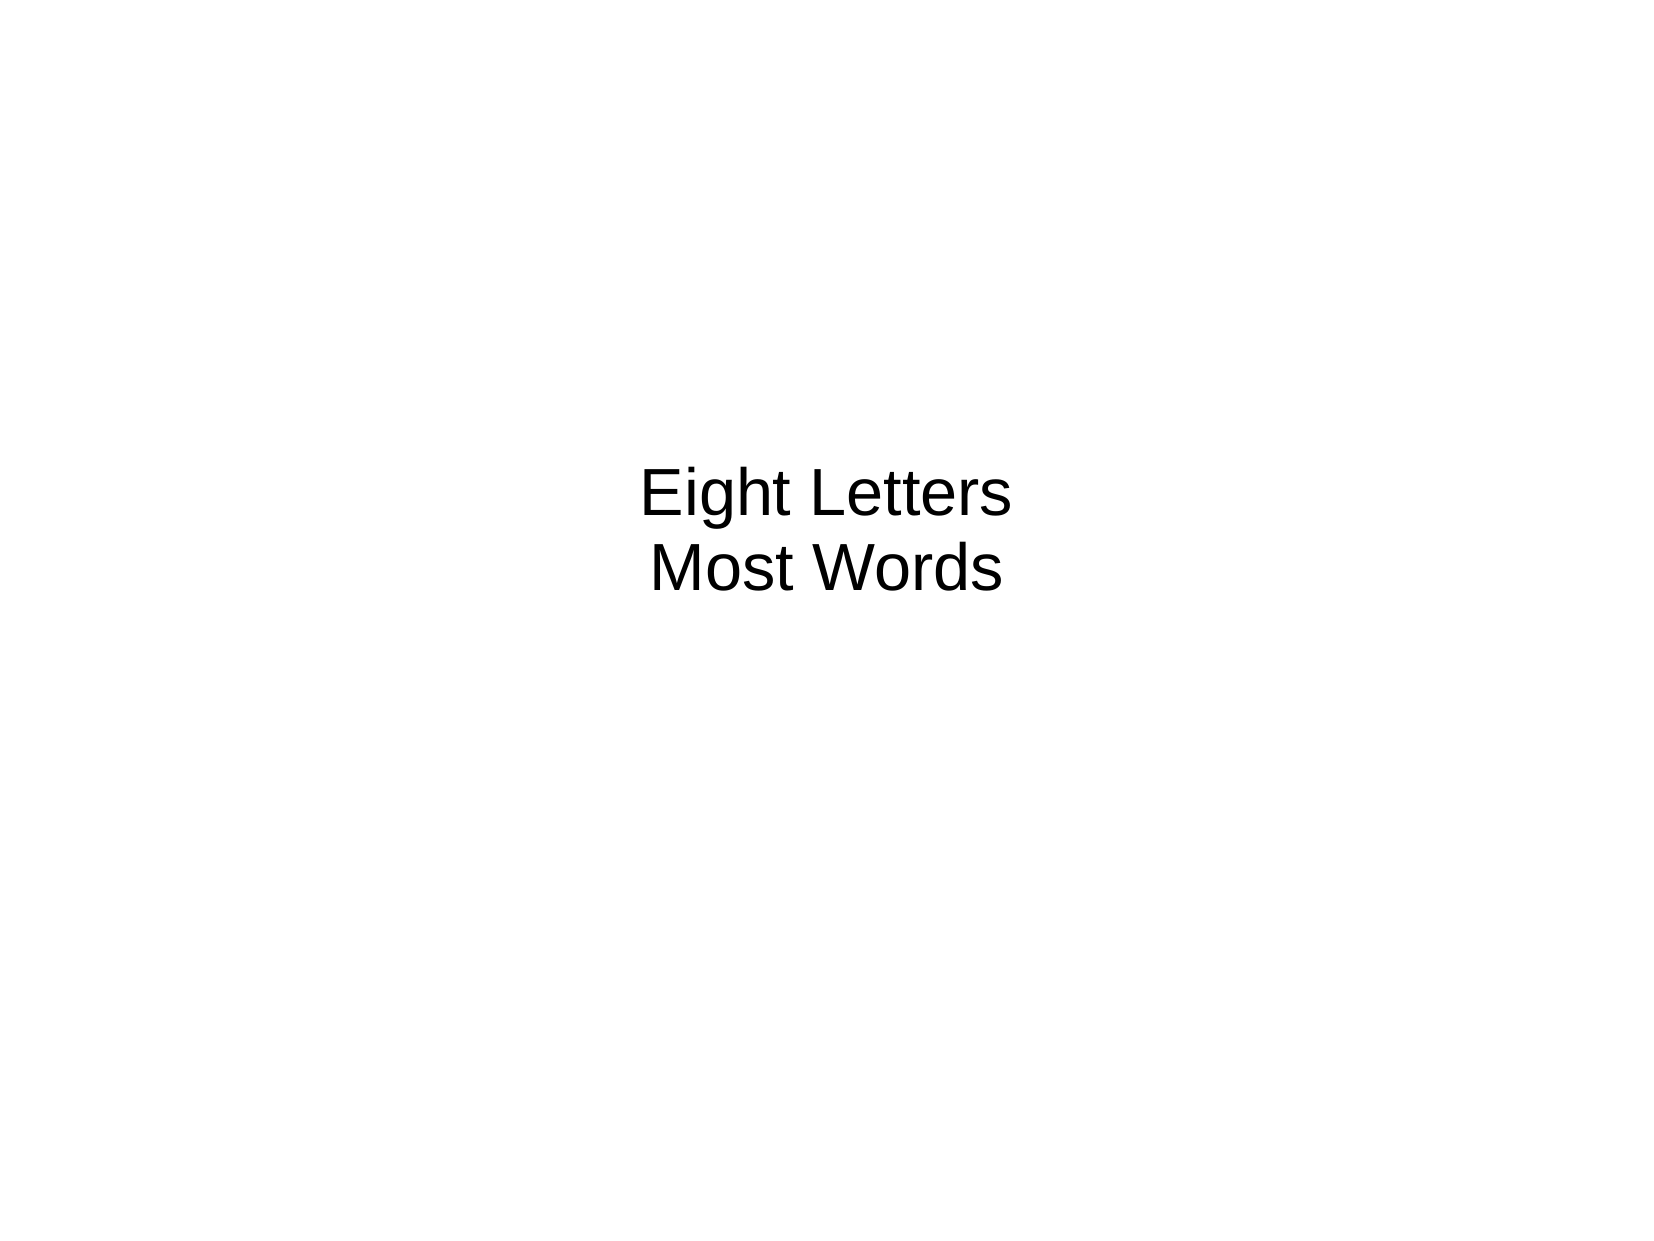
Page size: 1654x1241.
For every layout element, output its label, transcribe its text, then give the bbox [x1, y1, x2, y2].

subtitle Eight Letters Most Words [82, 49, 1571, 1010]
